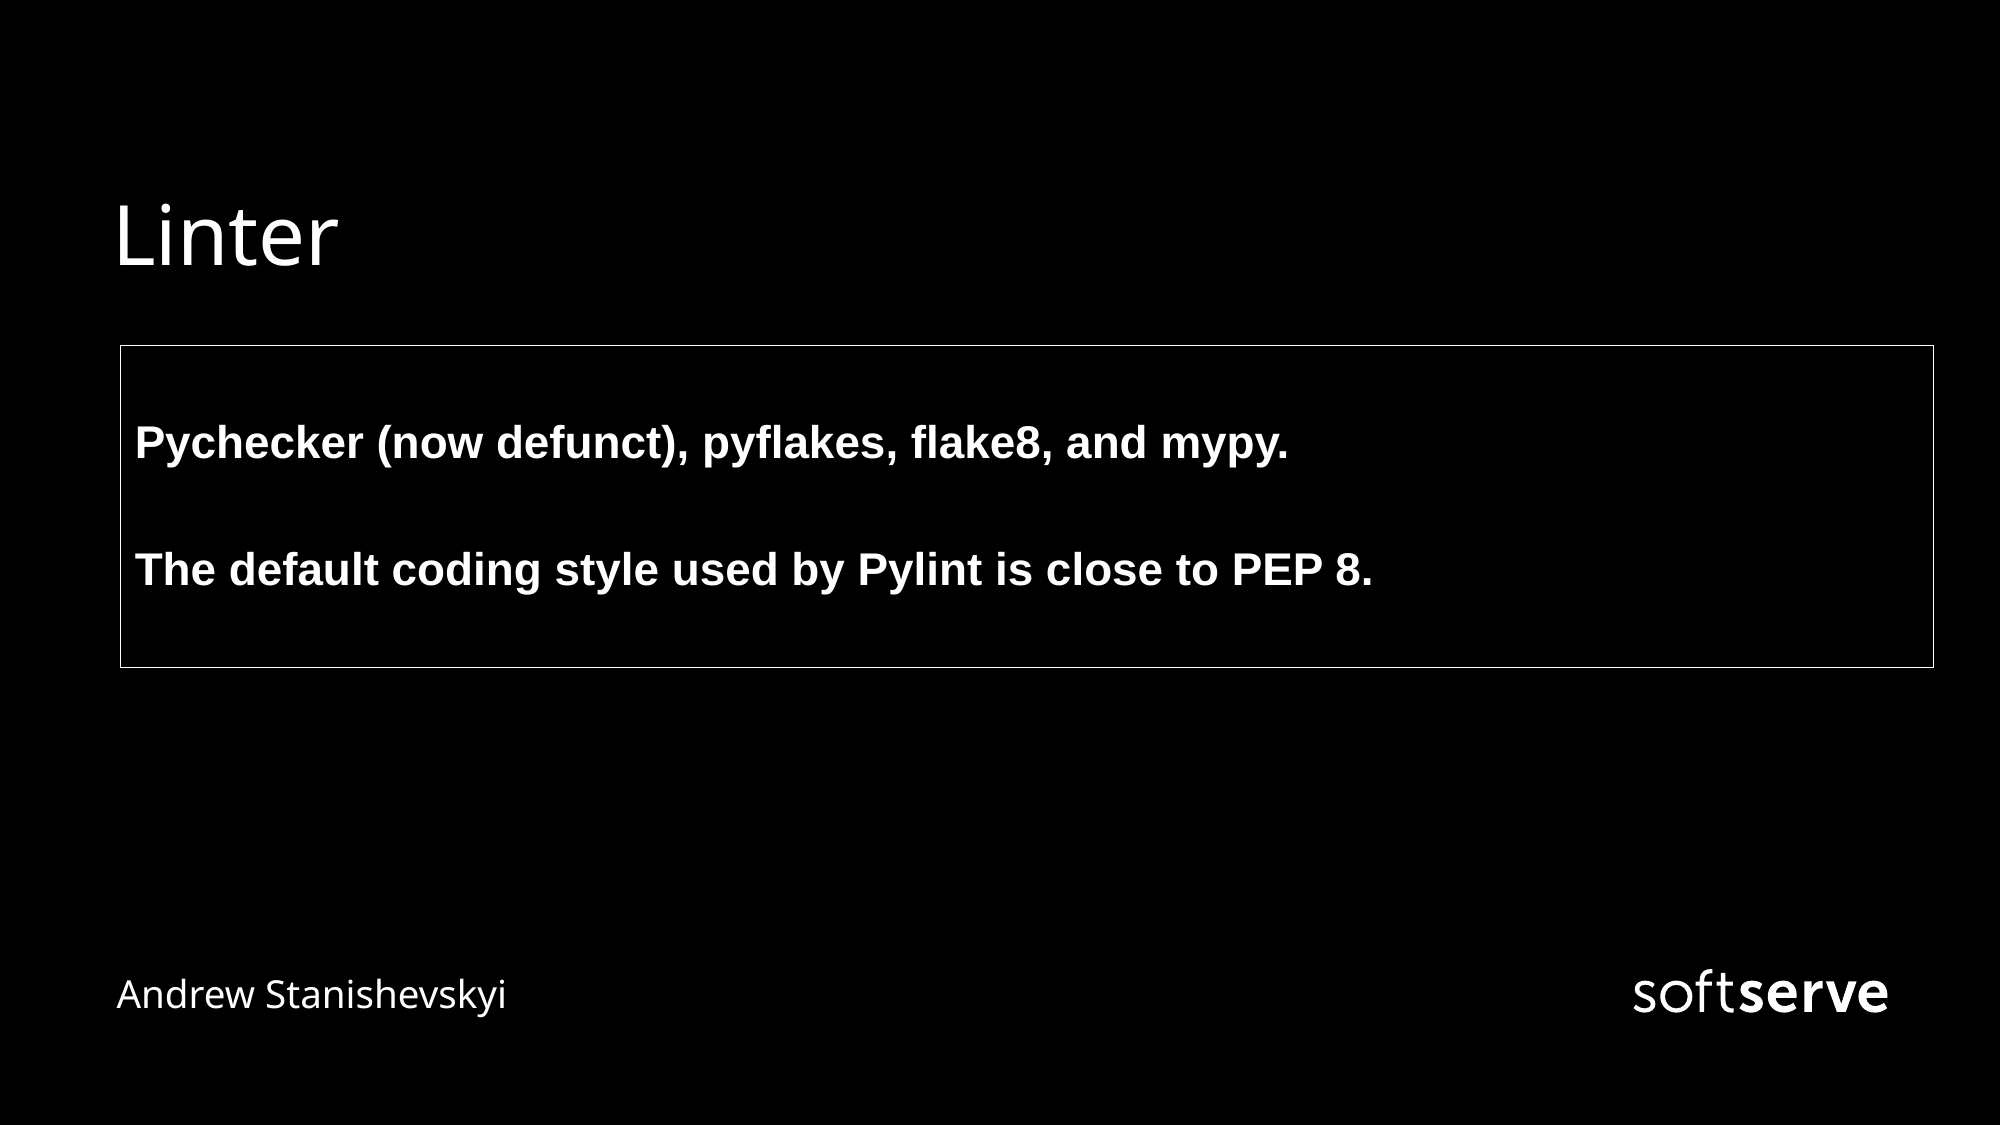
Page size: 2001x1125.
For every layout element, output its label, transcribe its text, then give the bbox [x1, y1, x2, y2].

title Linter [112, 154, 1888, 312]
text_box Pychecker (now defunct), pyflakes, flake8, and mypy. The default coding style used by Pylint is close to PEP 8. [120, 345, 1934, 668]
list Andrew Stanishevskyi [0, 970, 569, 1019]
